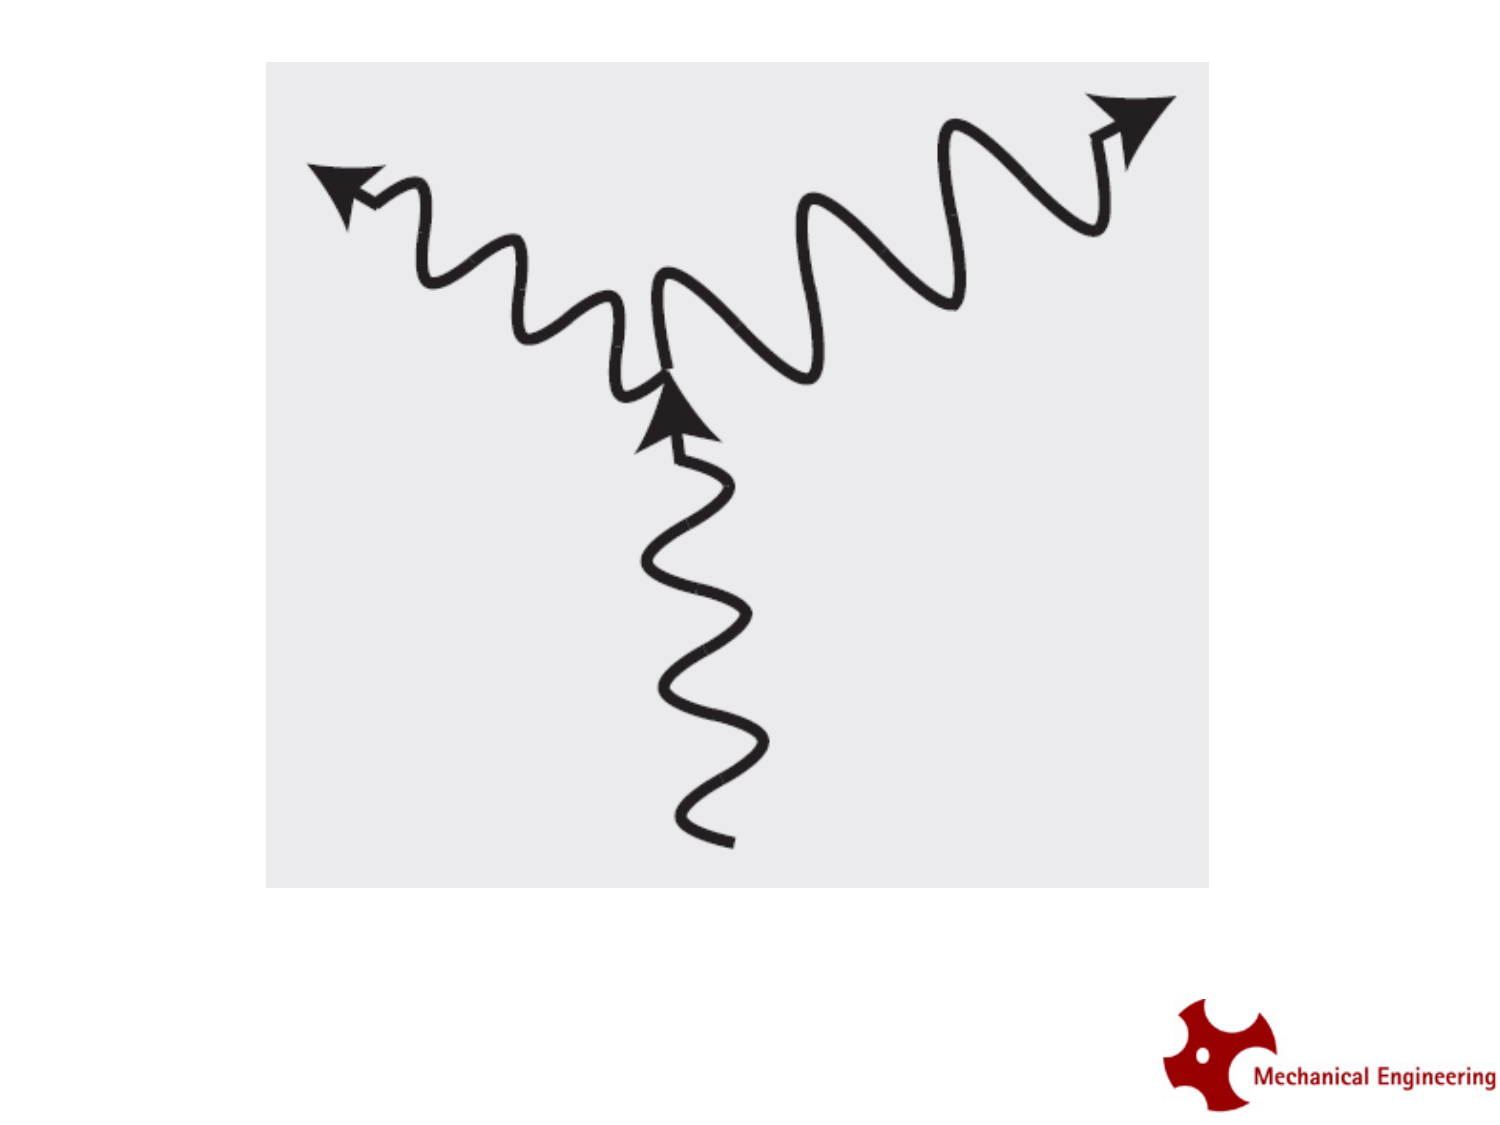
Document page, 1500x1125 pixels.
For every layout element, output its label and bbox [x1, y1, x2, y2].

picture [266, 62, 1209, 888]
